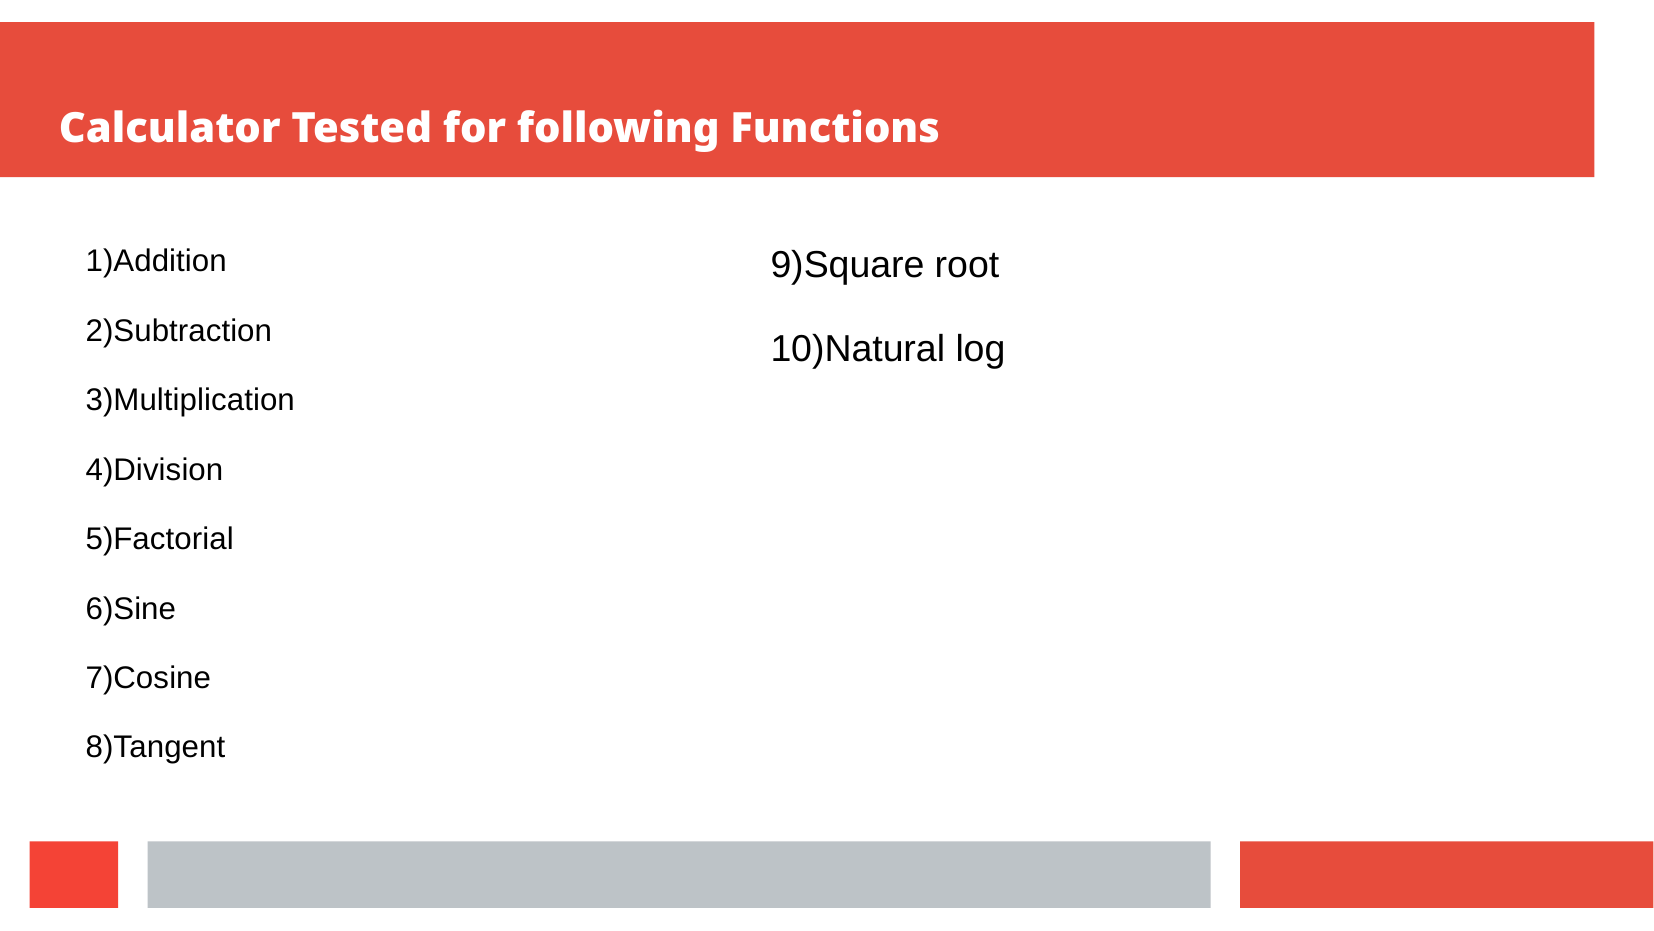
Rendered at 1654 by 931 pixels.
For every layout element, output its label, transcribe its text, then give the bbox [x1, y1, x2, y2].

title Calculator Tested for following Functions [59, 44, 1595, 156]
text_box 9)Square root 10)Natural log [755, 236, 1583, 378]
text_box 1)Addition 2)Subtraction 3)Multiplication 4)Division 5)Factorial 6)Sine 7)Cosine 8)Tangent [70, 236, 1583, 814]
